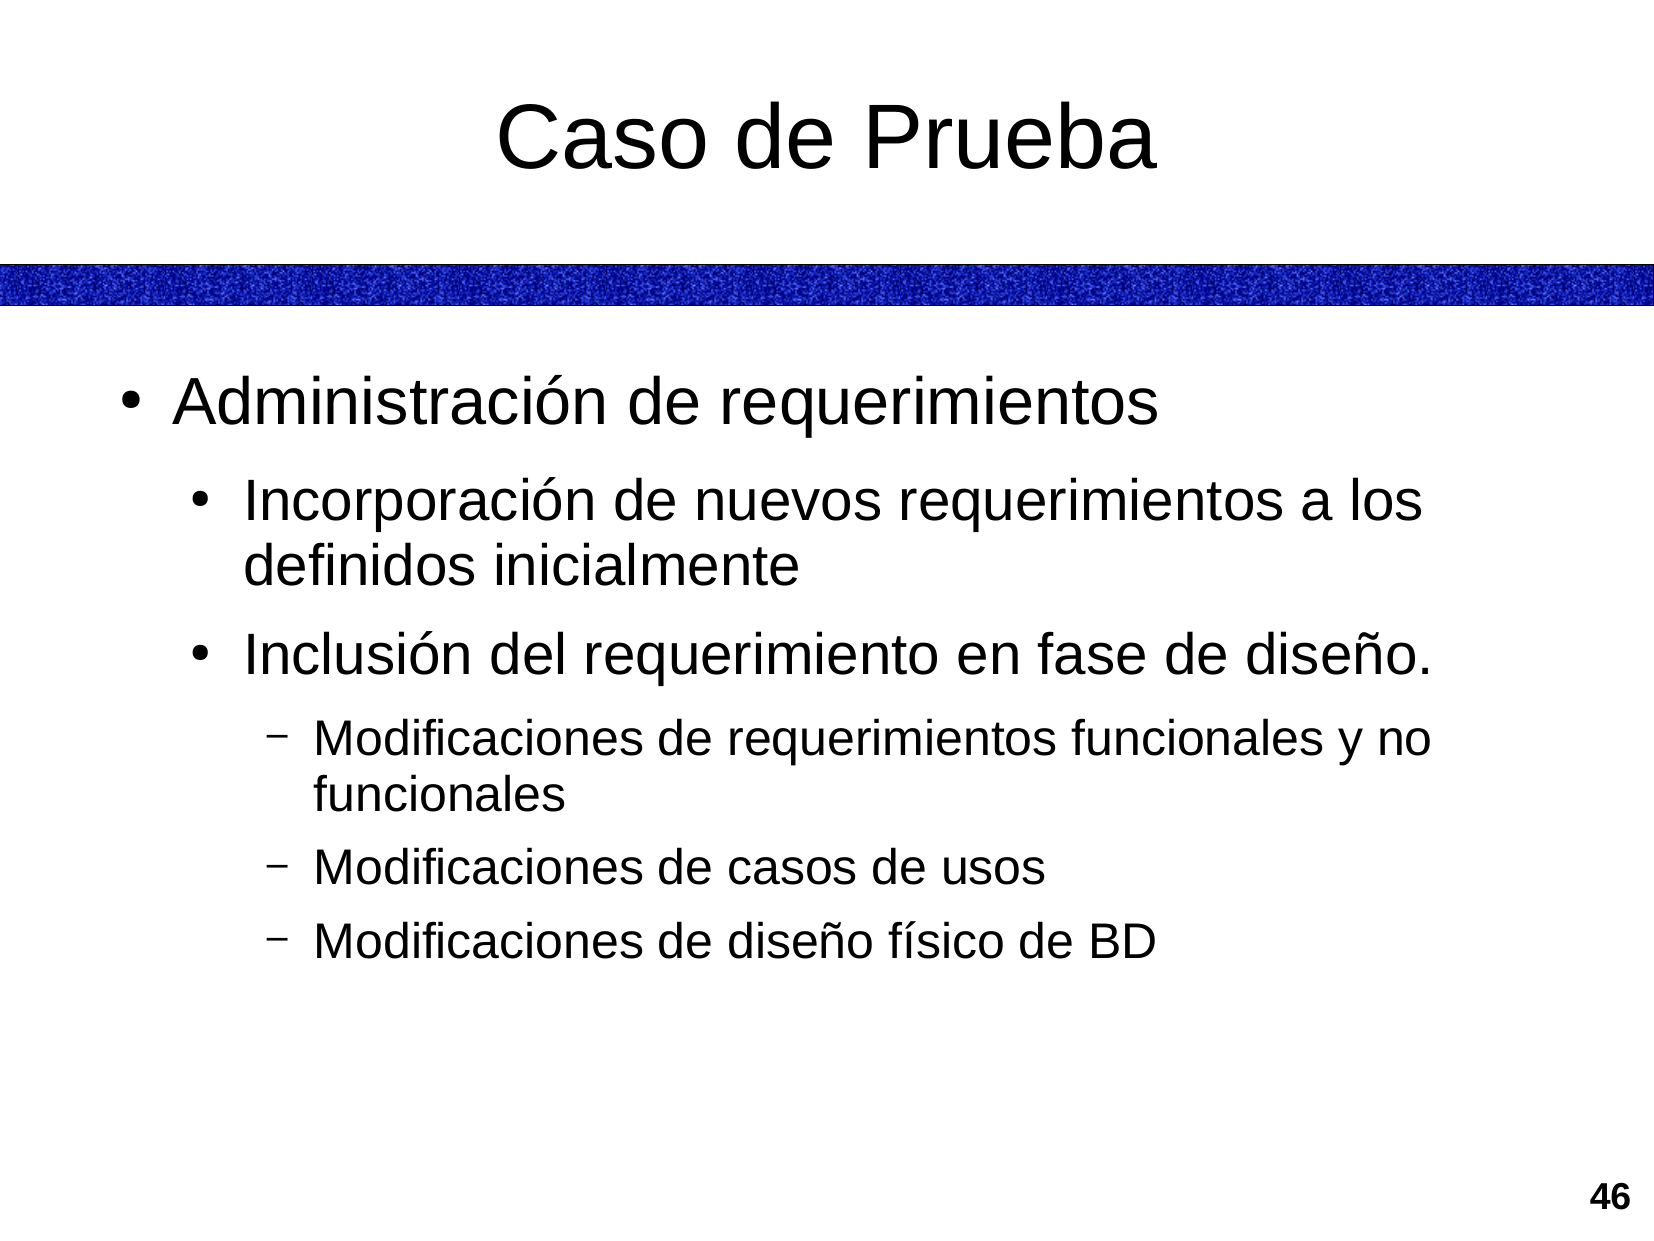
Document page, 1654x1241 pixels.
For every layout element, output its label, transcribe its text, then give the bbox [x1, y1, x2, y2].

title Caso de Prueba [58, 14, 1595, 260]
picture [0, 265, 1653, 305]
text_box <número> [1575, 1168, 1654, 1240]
list Administración de requerimientos Incorporación de nuevos requerimientos a los definidos inicialmente Inclusión del requerimiento en fase de diseño. Modificaciones de requerimientos funcionales y no funcionales Modificaciones de casos de usos Modificaciones de diseño físico de BD [101, 363, 1549, 1168]
